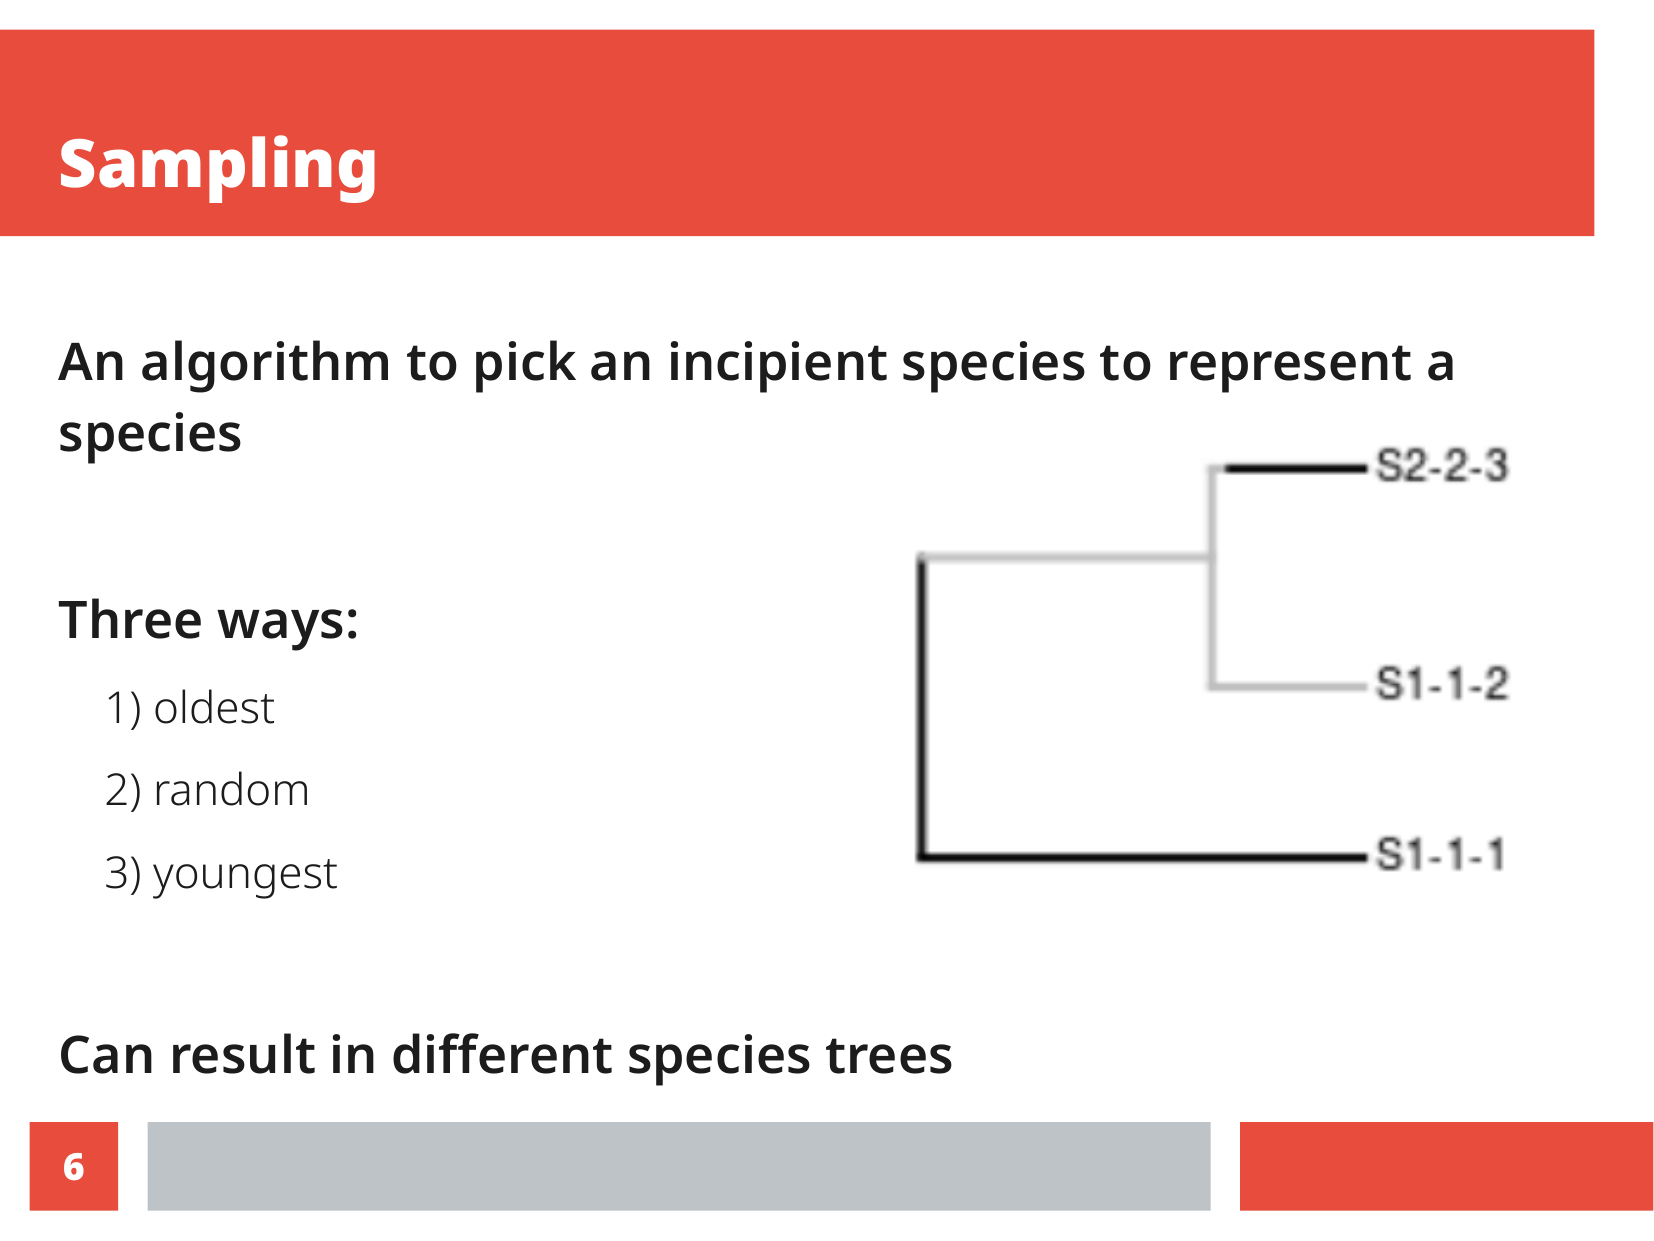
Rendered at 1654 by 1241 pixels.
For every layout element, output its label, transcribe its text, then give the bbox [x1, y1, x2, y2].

picture [885, 411, 1606, 938]
list An algorithm to pick an incipient species to represent a species Three ways: 1) oldest 2) random 3) youngest Can result in different species trees [59, 324, 1591, 1093]
title Sampling [59, 59, 1595, 207]
